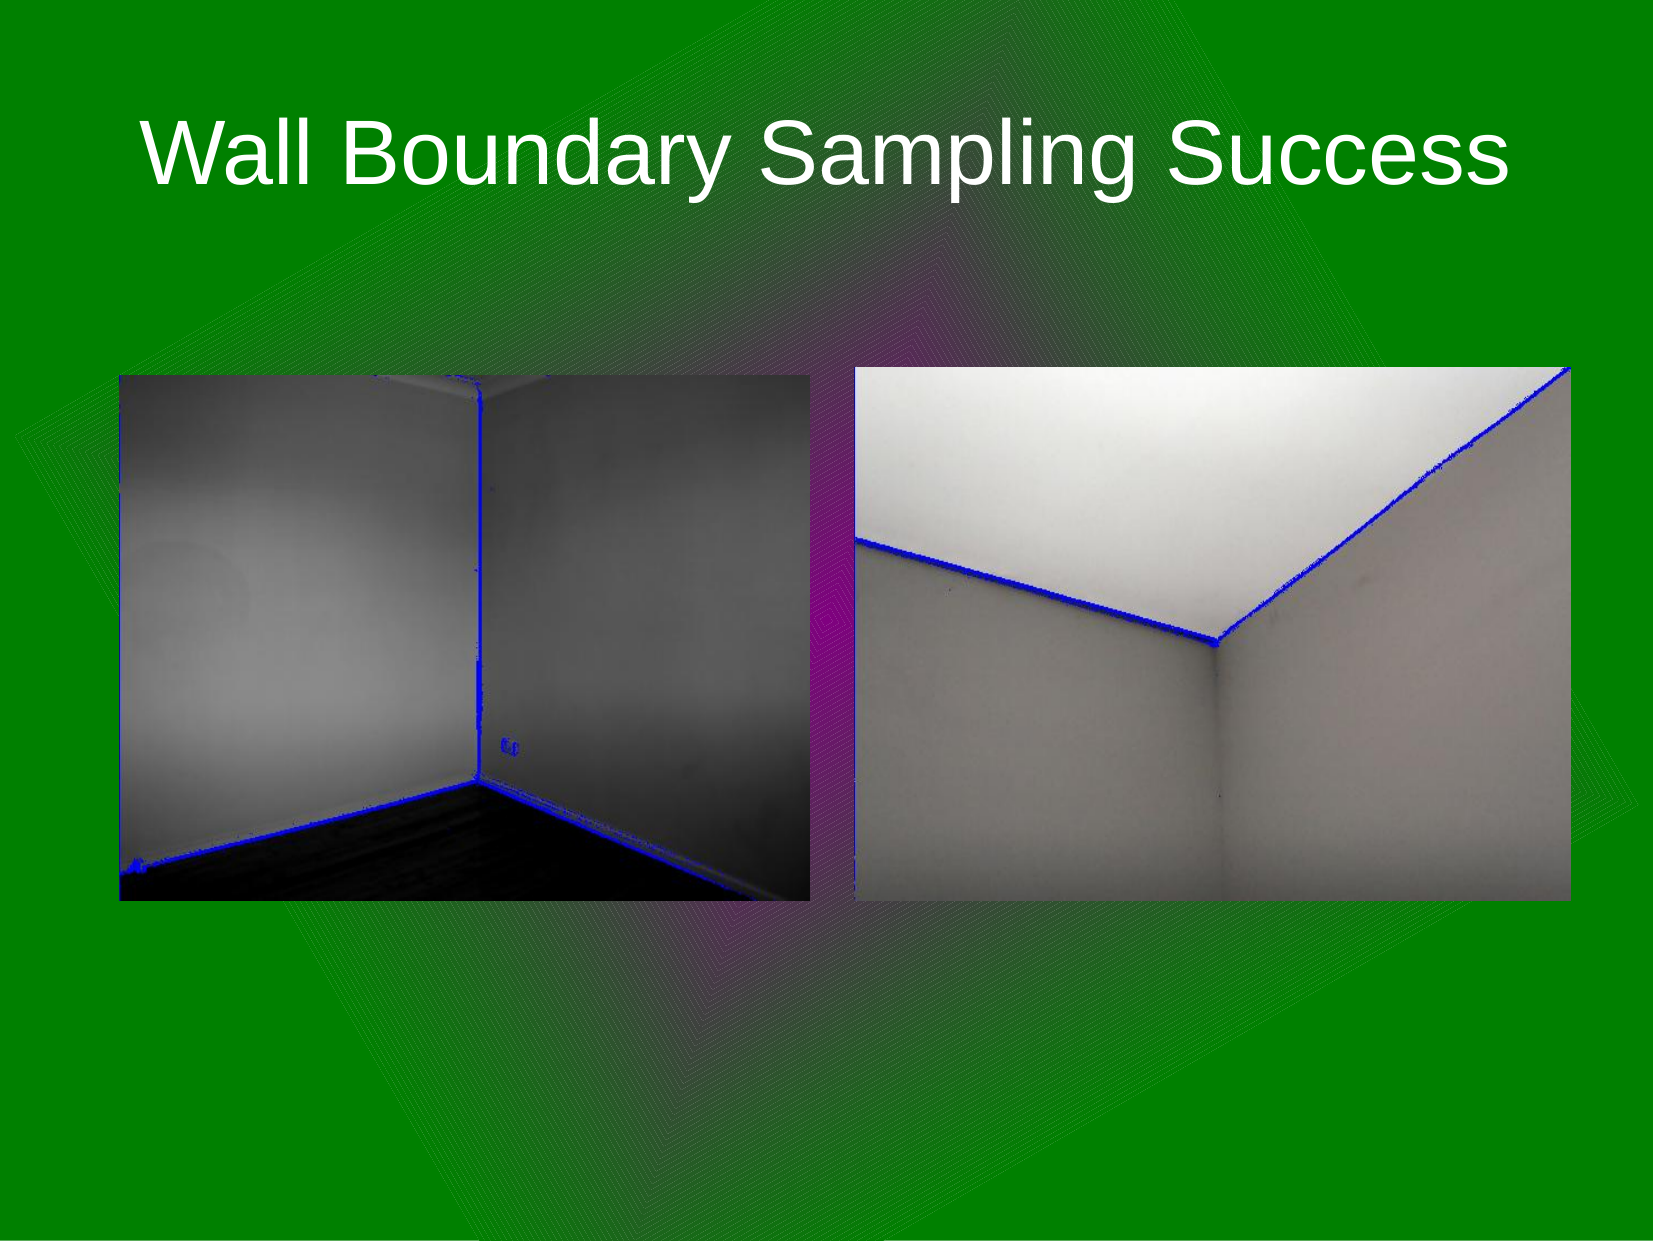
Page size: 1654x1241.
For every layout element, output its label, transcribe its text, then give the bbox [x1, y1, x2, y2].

title Wall Boundary Sampling Success [82, 49, 1571, 257]
picture [854, 367, 1571, 901]
picture [119, 375, 810, 901]
